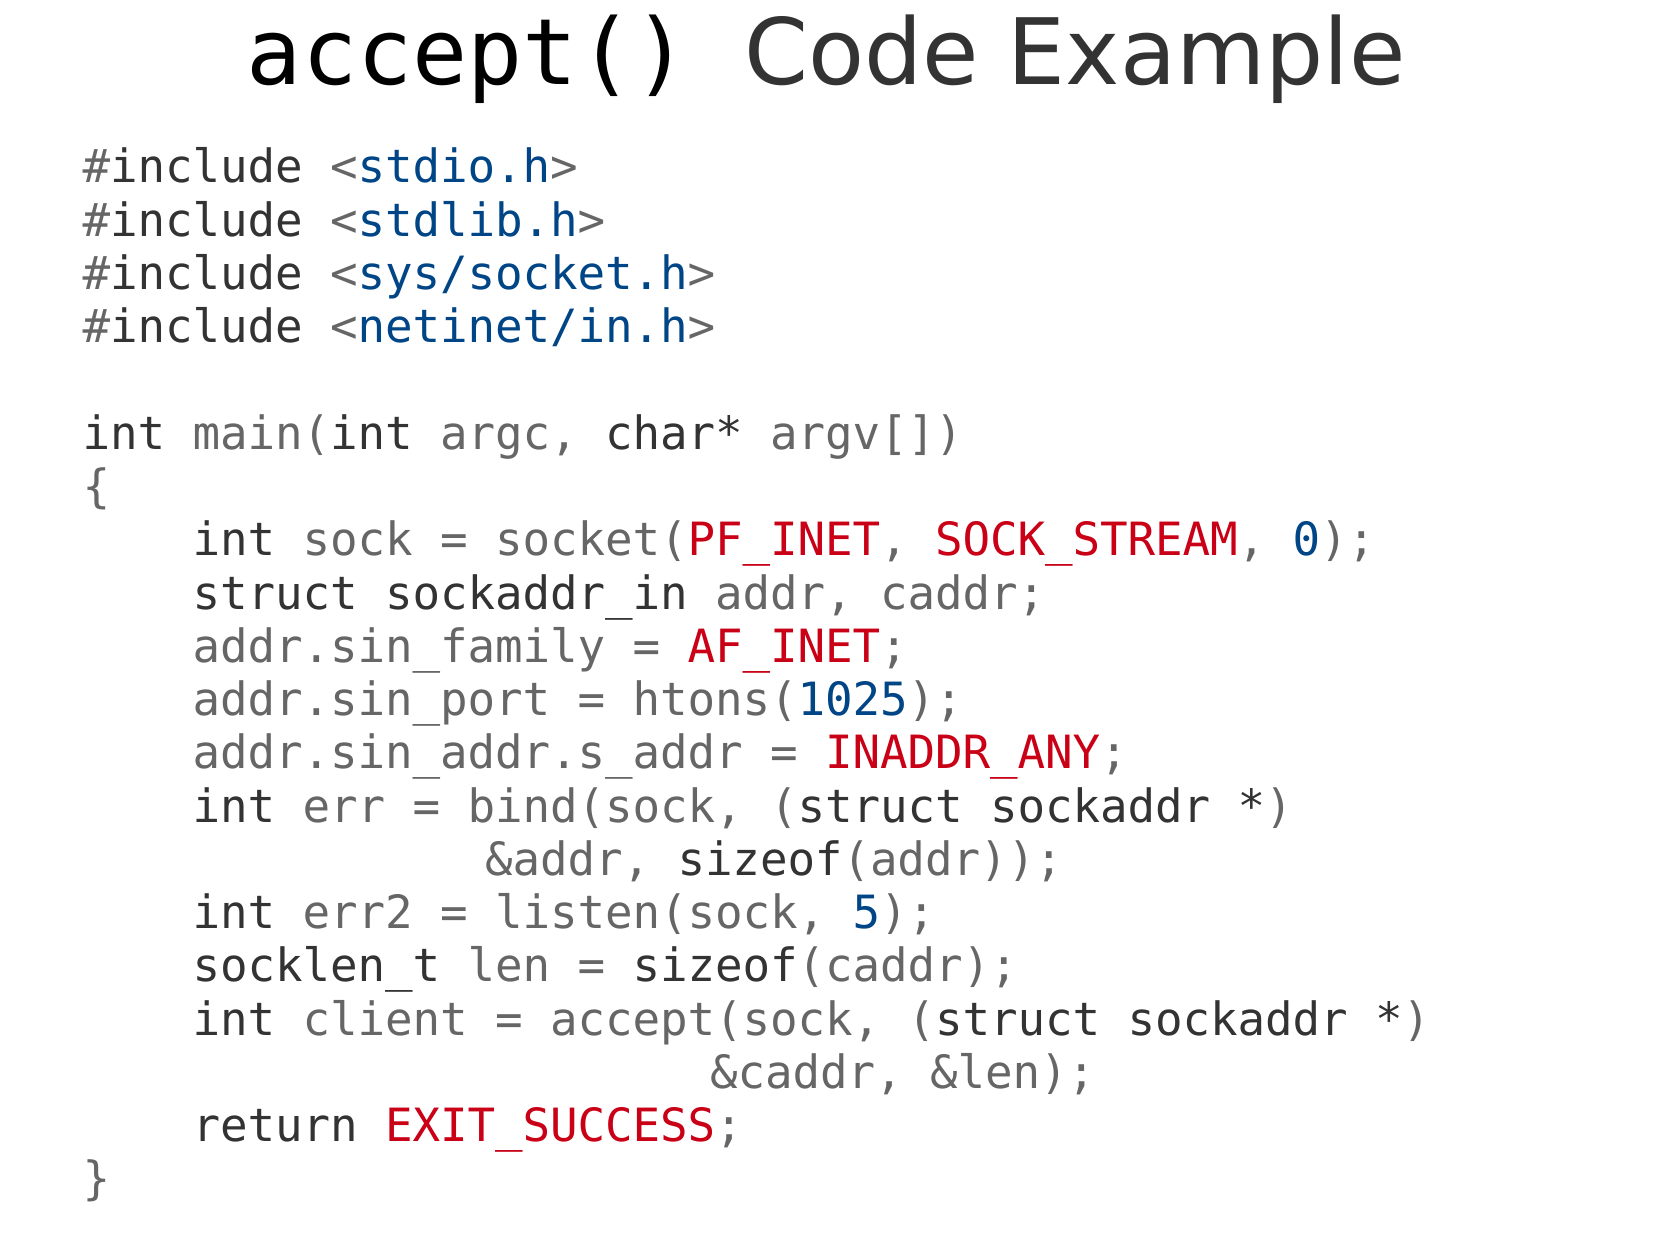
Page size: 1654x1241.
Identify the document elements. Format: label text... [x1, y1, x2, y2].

title accept() Code Example [82, 0, 1571, 140]
subtitle #include <stdio.h> #include <stdlib.h> #include <sys/socket.h> #include <netinet/in.h> int main(int argc, char* argv[]) { int sock = socket(PF_INET, SOCK_STREAM, 0); struct sockaddr_in addr, caddr; addr.sin_family = AF_INET; addr.sin_port = htons(1025); addr.sin_addr.s_addr = INADDR_ANY; int err = bind(sock, (struct sockaddr *) &addr, sizeof(addr)); int err2 = listen(sock, 5); socklen_t len = sizeof(caddr); int client = accept(sock, (struct sockaddr *) &caddr, &len); return EXIT_SUCCESS; } [82, 140, 1571, 1241]
